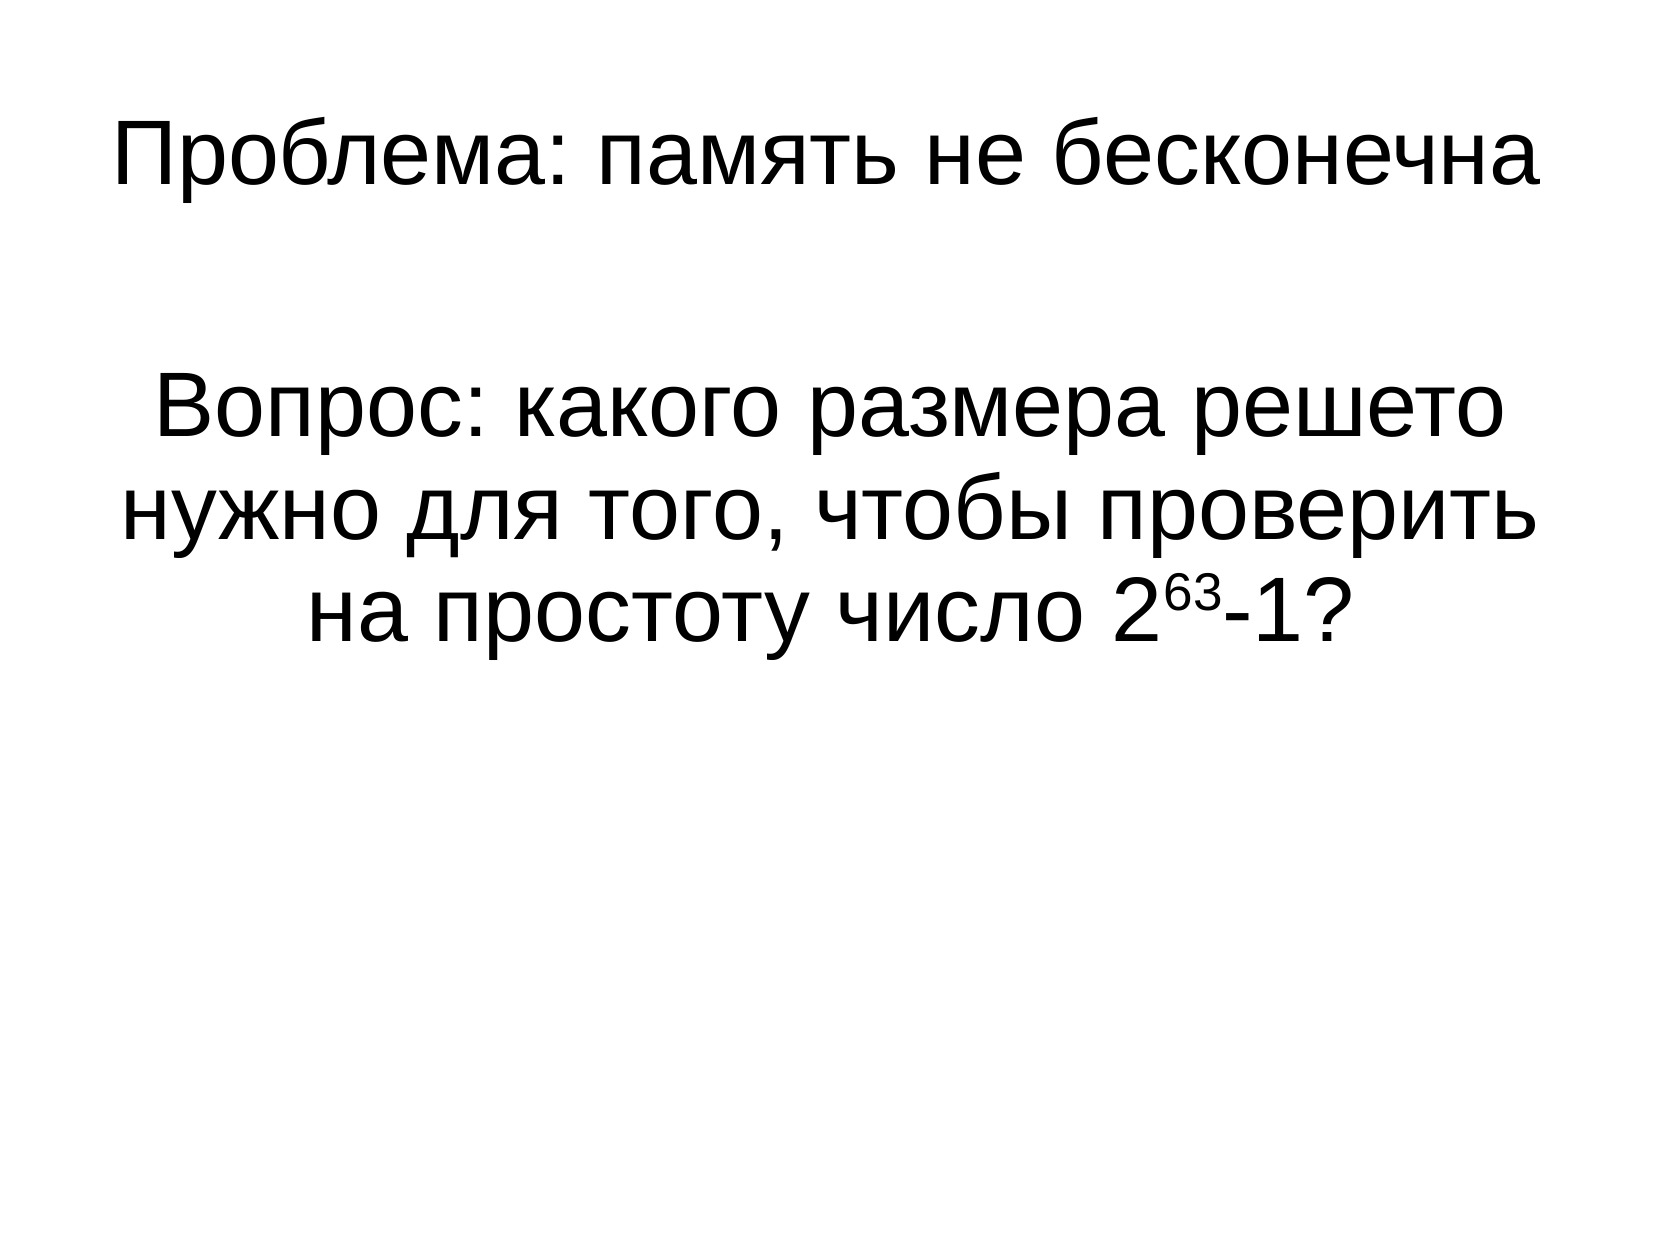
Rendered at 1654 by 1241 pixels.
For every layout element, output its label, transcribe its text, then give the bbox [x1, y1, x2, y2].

subtitle Вопрос: какого размера решето нужно для того, чтобы проверить на простоту число 263-1? [86, 300, 1576, 715]
title Проблема: память не бесконечна [82, 49, 1571, 257]
